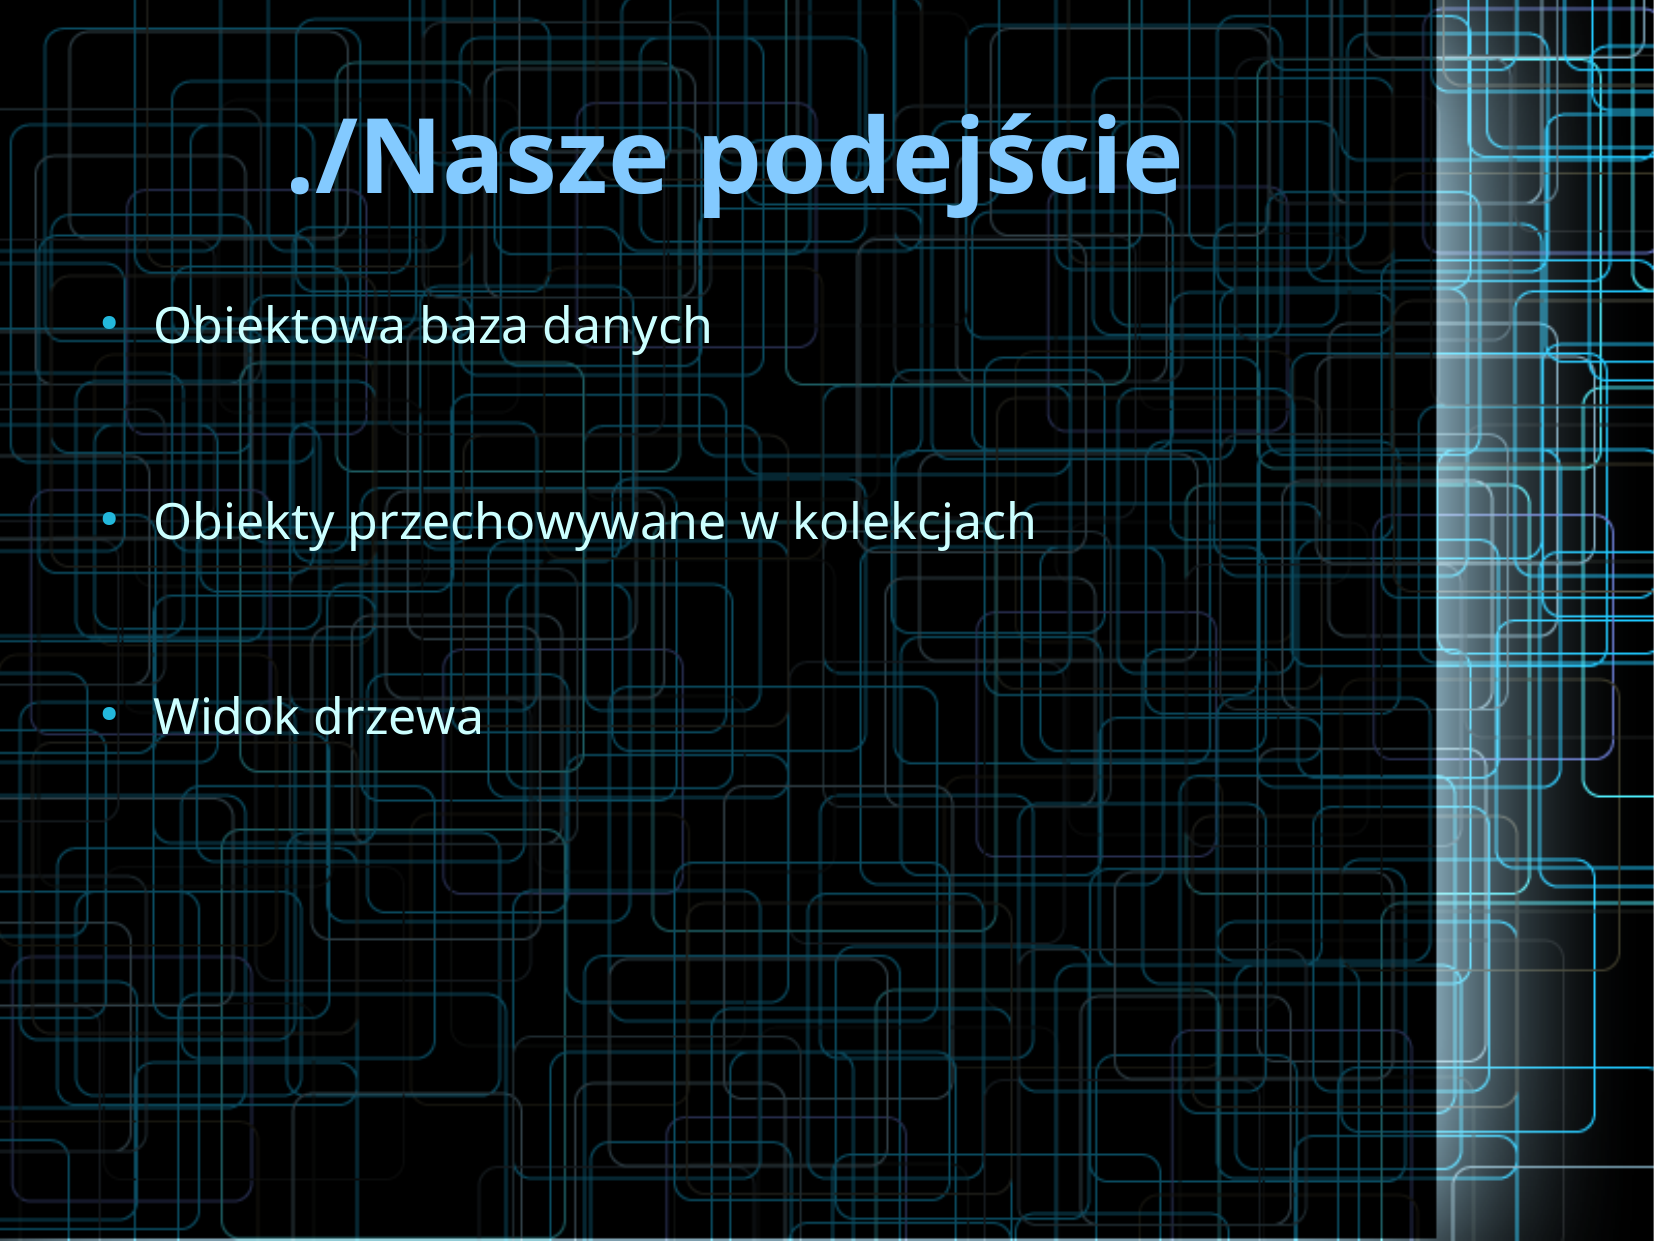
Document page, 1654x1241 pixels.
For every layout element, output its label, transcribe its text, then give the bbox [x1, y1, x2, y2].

title ./Nasze podejście [82, 49, 1388, 257]
list Obiektowa baza danych Obiekty przechowywane w kolekcjach Widok drzewa [82, 290, 1388, 1109]
picture [0, 0, 1654, 1241]
